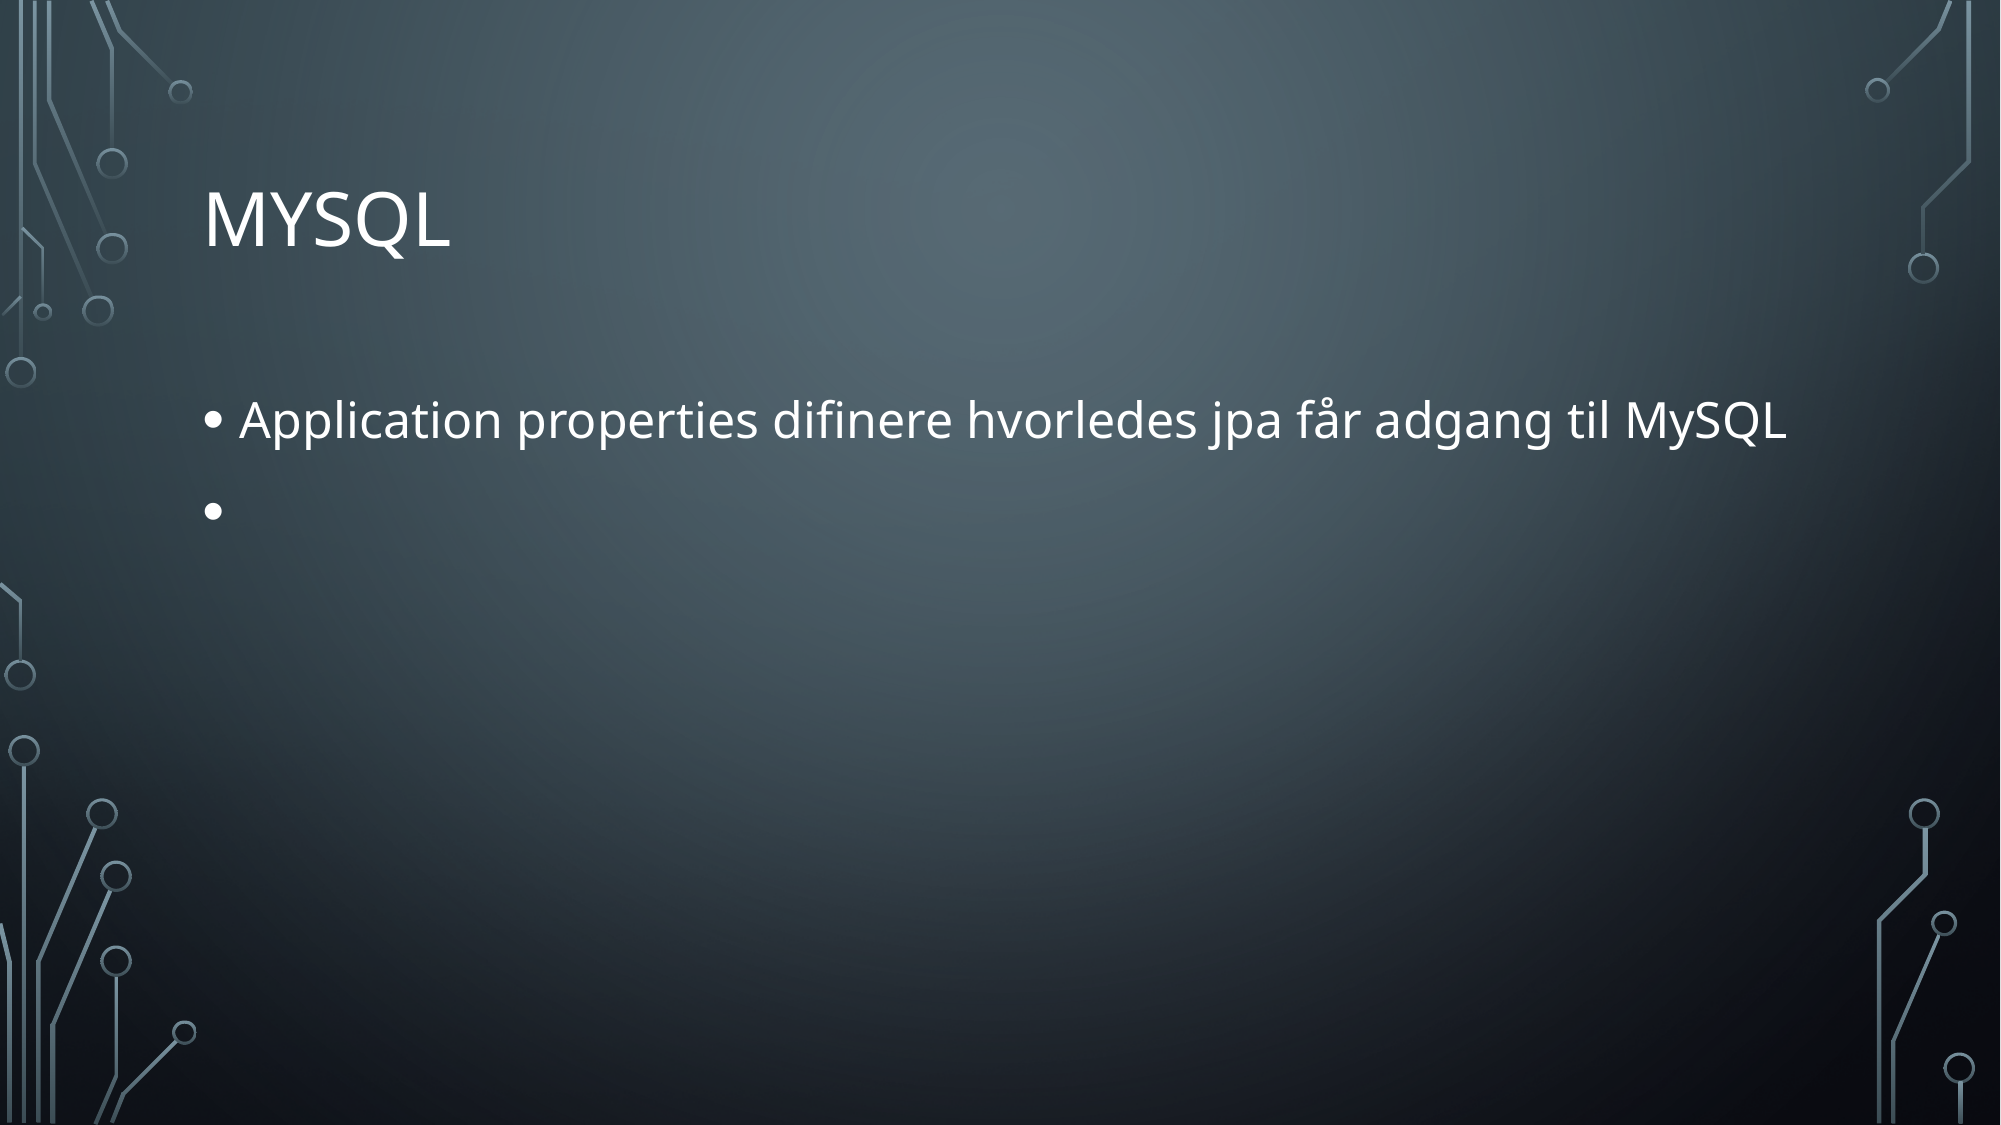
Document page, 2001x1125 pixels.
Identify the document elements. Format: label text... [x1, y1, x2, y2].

list Application properties difinere hvorledes jpa får adgang til MySQL [187, 369, 1813, 951]
title MySQL [187, 101, 1813, 344]
